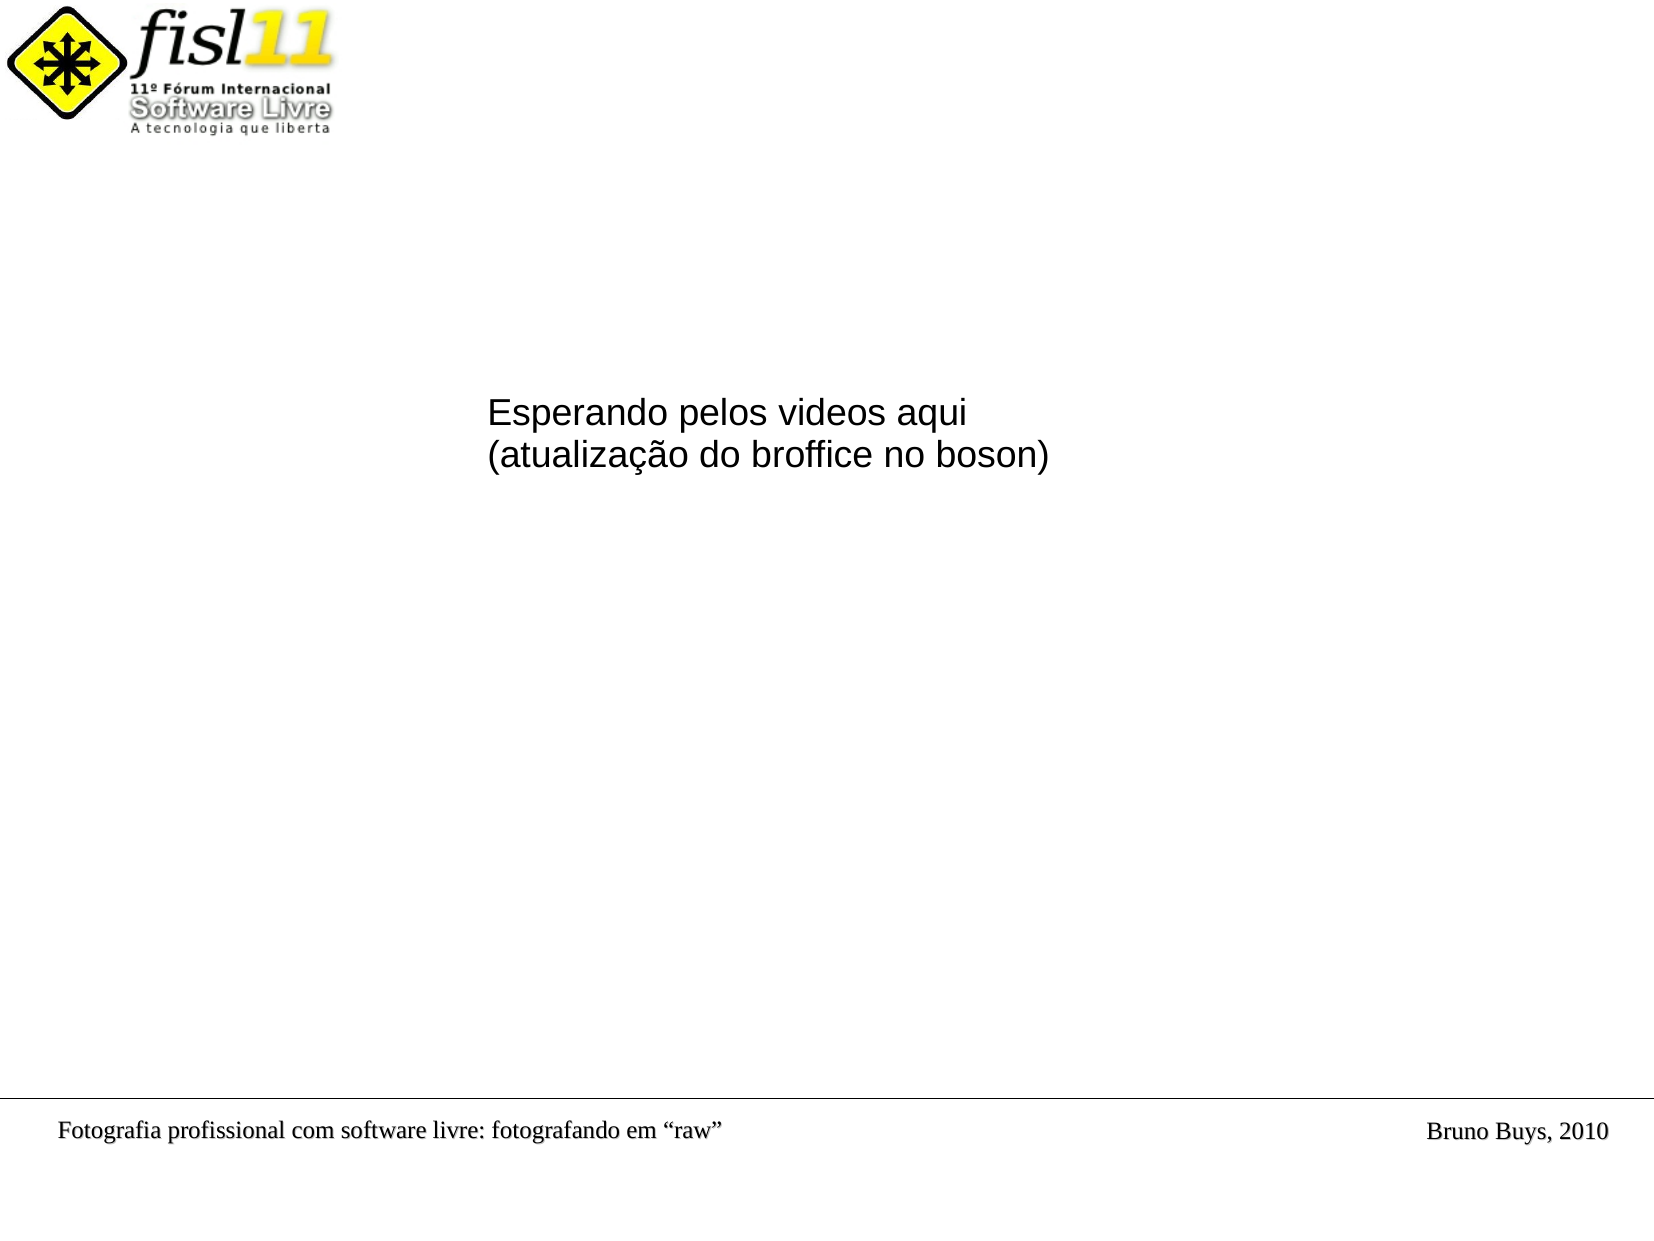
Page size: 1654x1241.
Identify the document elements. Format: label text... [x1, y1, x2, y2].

text_box Bruno Buys, 2010 [1411, 1110, 1625, 1153]
picture [5, 3, 343, 148]
text_box Esperando pelos videos aqui (atualização do broffice no boson) [472, 383, 1065, 483]
text_box Fotografia profissional com software livre: fotografando em “raw” [42, 1108, 739, 1152]
